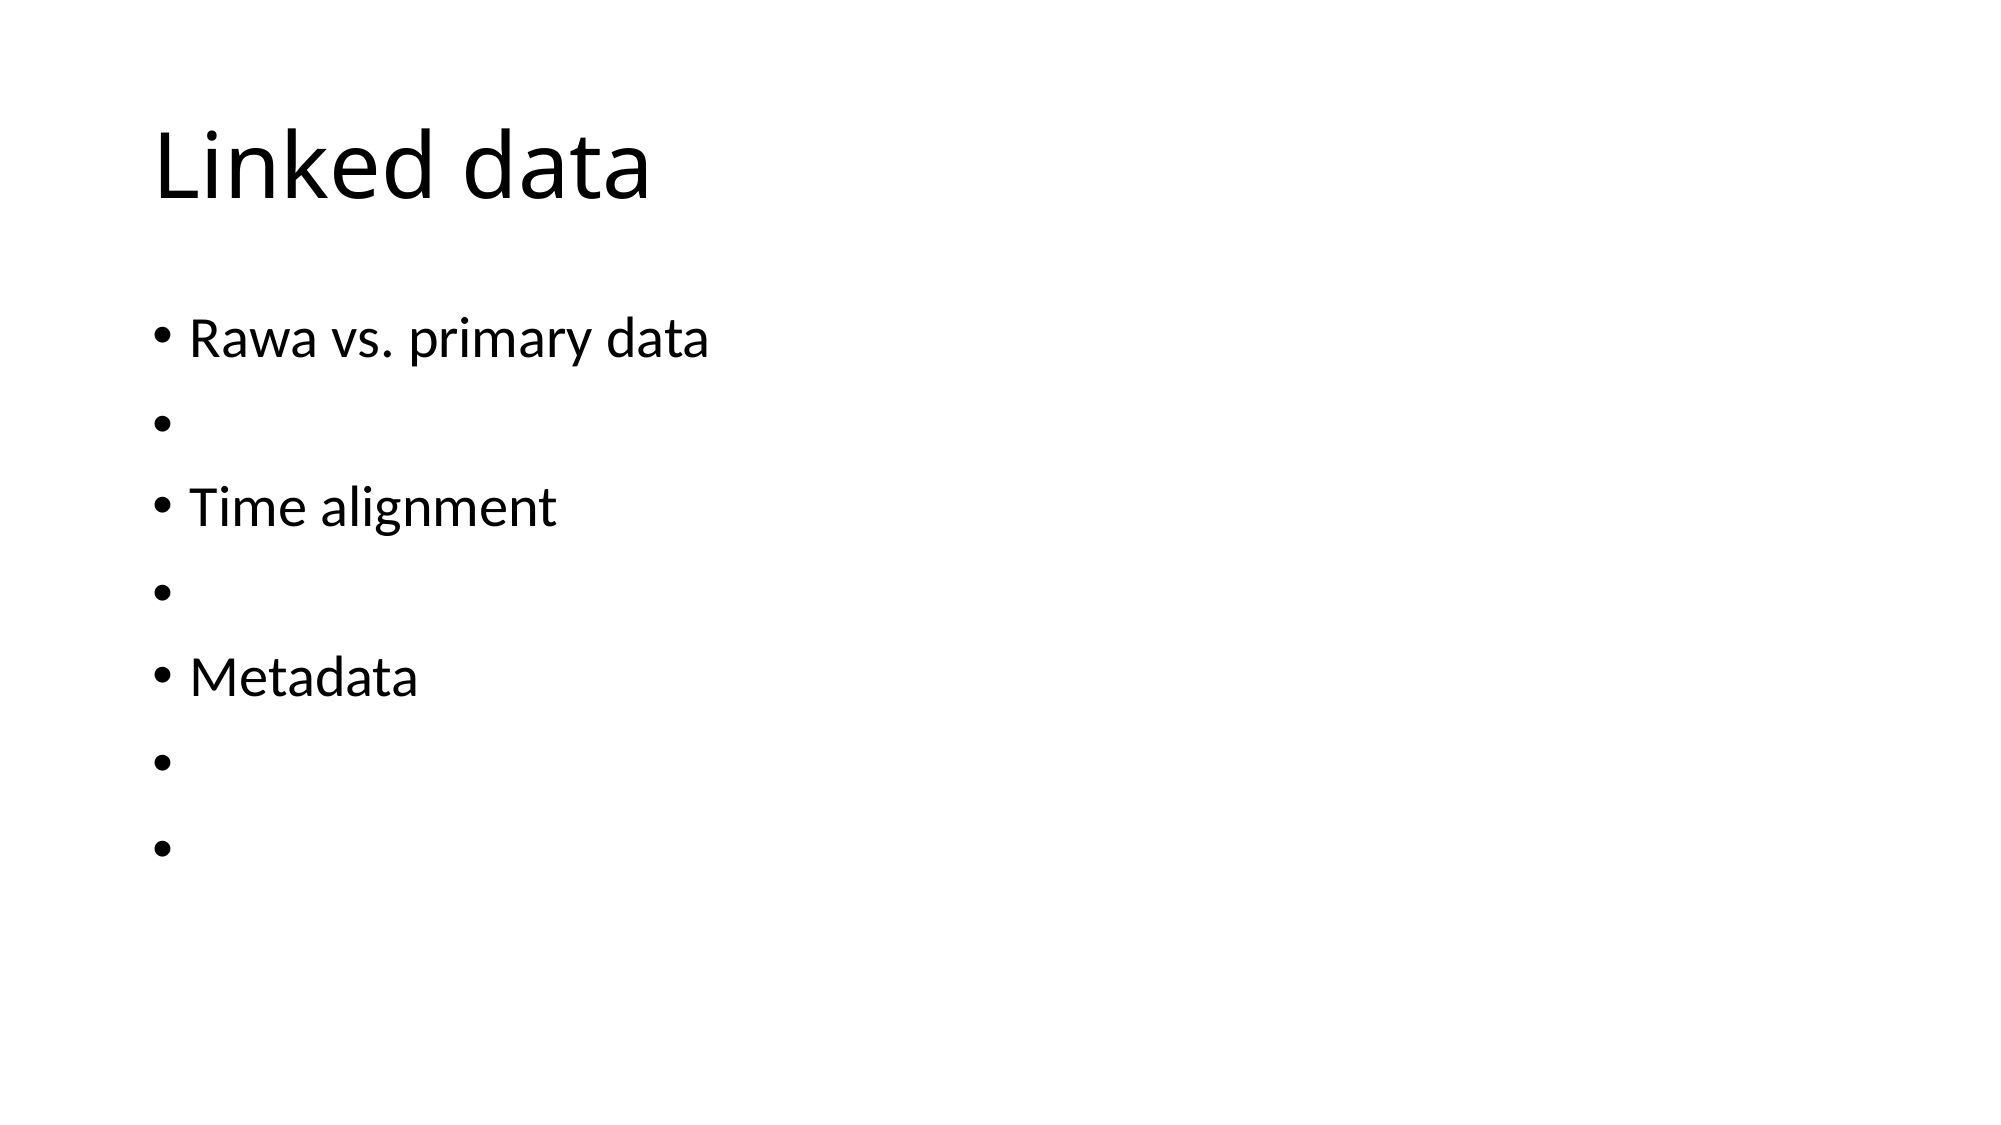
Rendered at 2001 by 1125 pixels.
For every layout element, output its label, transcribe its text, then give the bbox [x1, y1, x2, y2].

title Linked data [137, 59, 1863, 278]
list Rawa vs. primary data Time alignment Metadata [137, 299, 1863, 1014]
